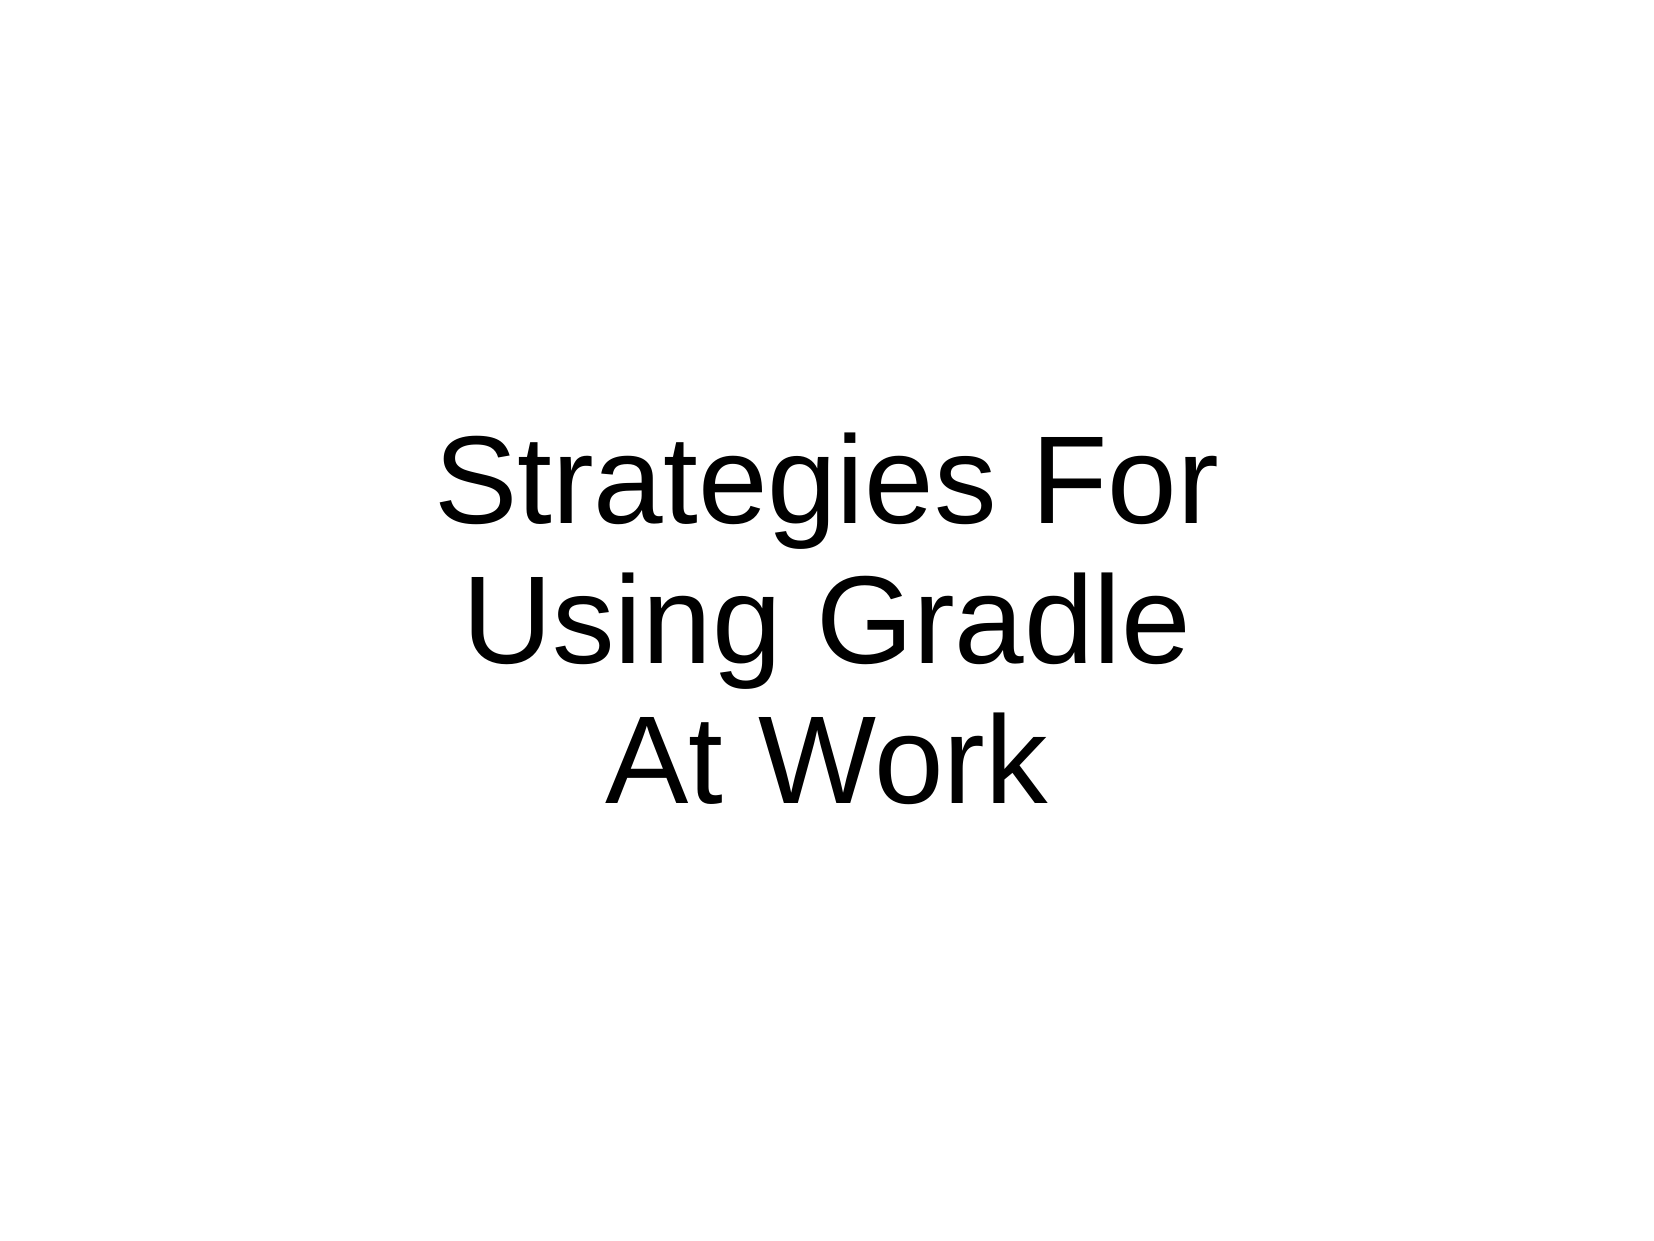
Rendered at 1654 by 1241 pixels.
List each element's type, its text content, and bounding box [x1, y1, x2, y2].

text_box Strategies For Using Gradle At Work [241, 402, 1412, 838]
